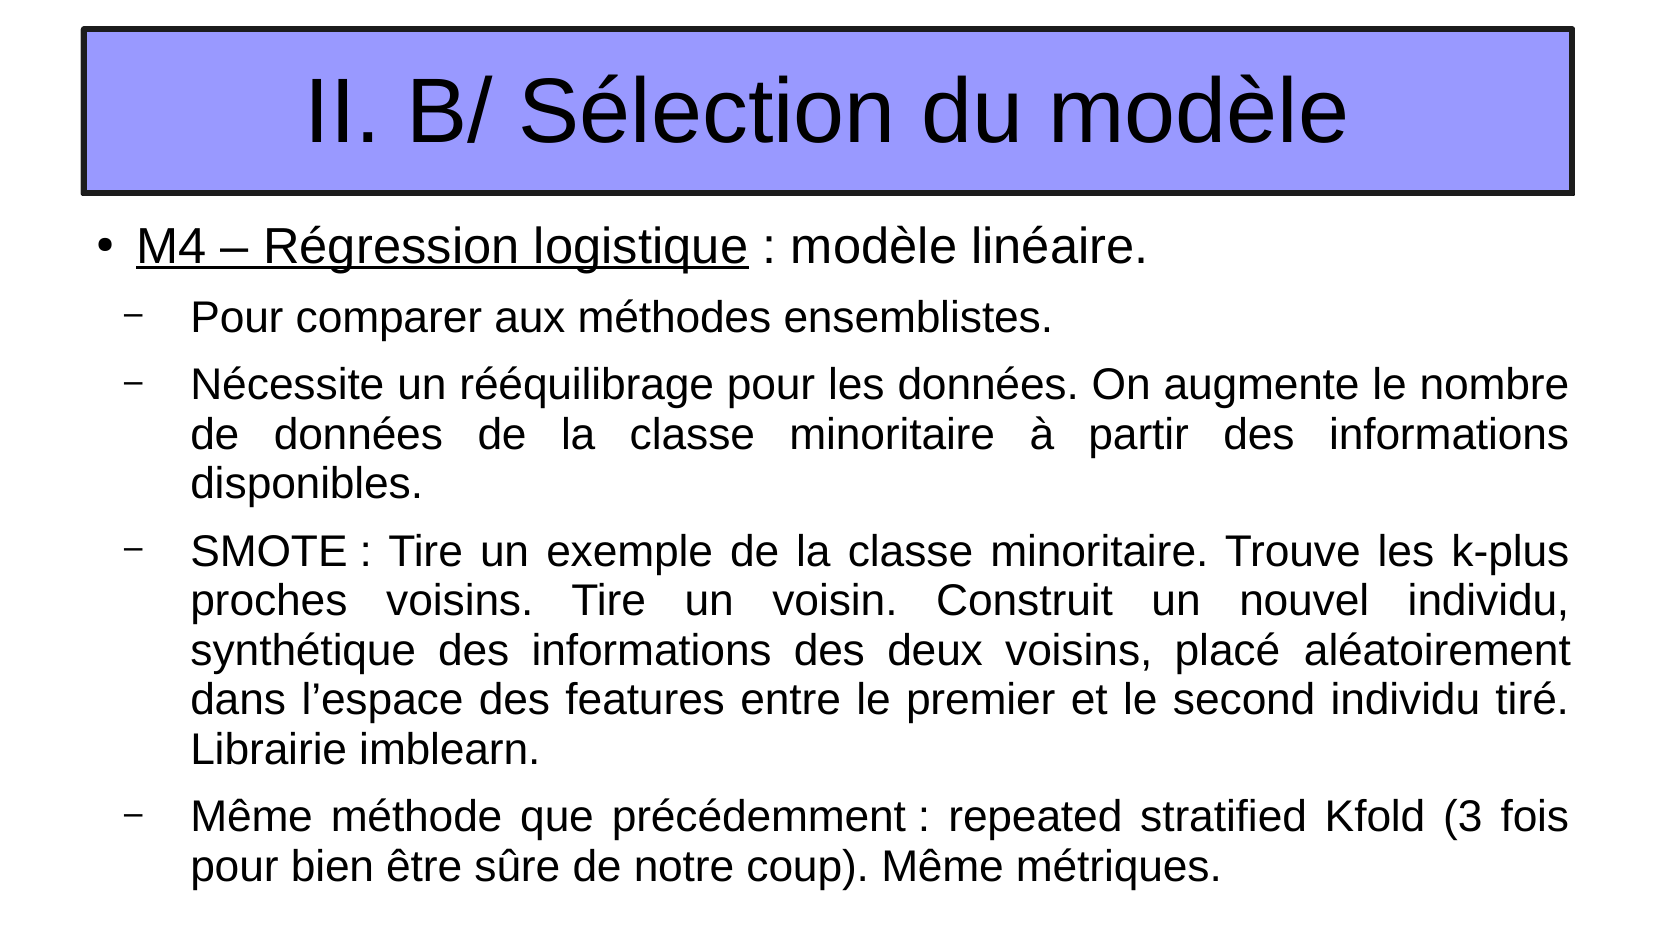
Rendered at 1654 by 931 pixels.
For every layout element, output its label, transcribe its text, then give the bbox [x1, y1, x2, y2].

list M4 – Régression logistique : modèle linéaire. Pour comparer aux méthodes ensemblistes. Nécessite un rééquilibrage pour les données. On augmente le nombre de données de la classe minoritaire à partir des informations disponibles. SMOTE : Tire un exemple de la classe minoritaire. Trouve les k-plus proches voisins. Tire un voisin. Construit un nouvel individu, synthétique des informations des deux voisins, placé aléatoirement dans l’espace des features entre le premier et le second individu tiré. Librairie imblearn. Même méthode que précédemment : repeated stratified Kfold (3 fois pour bien être sûre de notre coup). Même métriques. [82, 217, 1571, 898]
title II. B/ Sélection du modèle [83, 29, 1572, 193]
